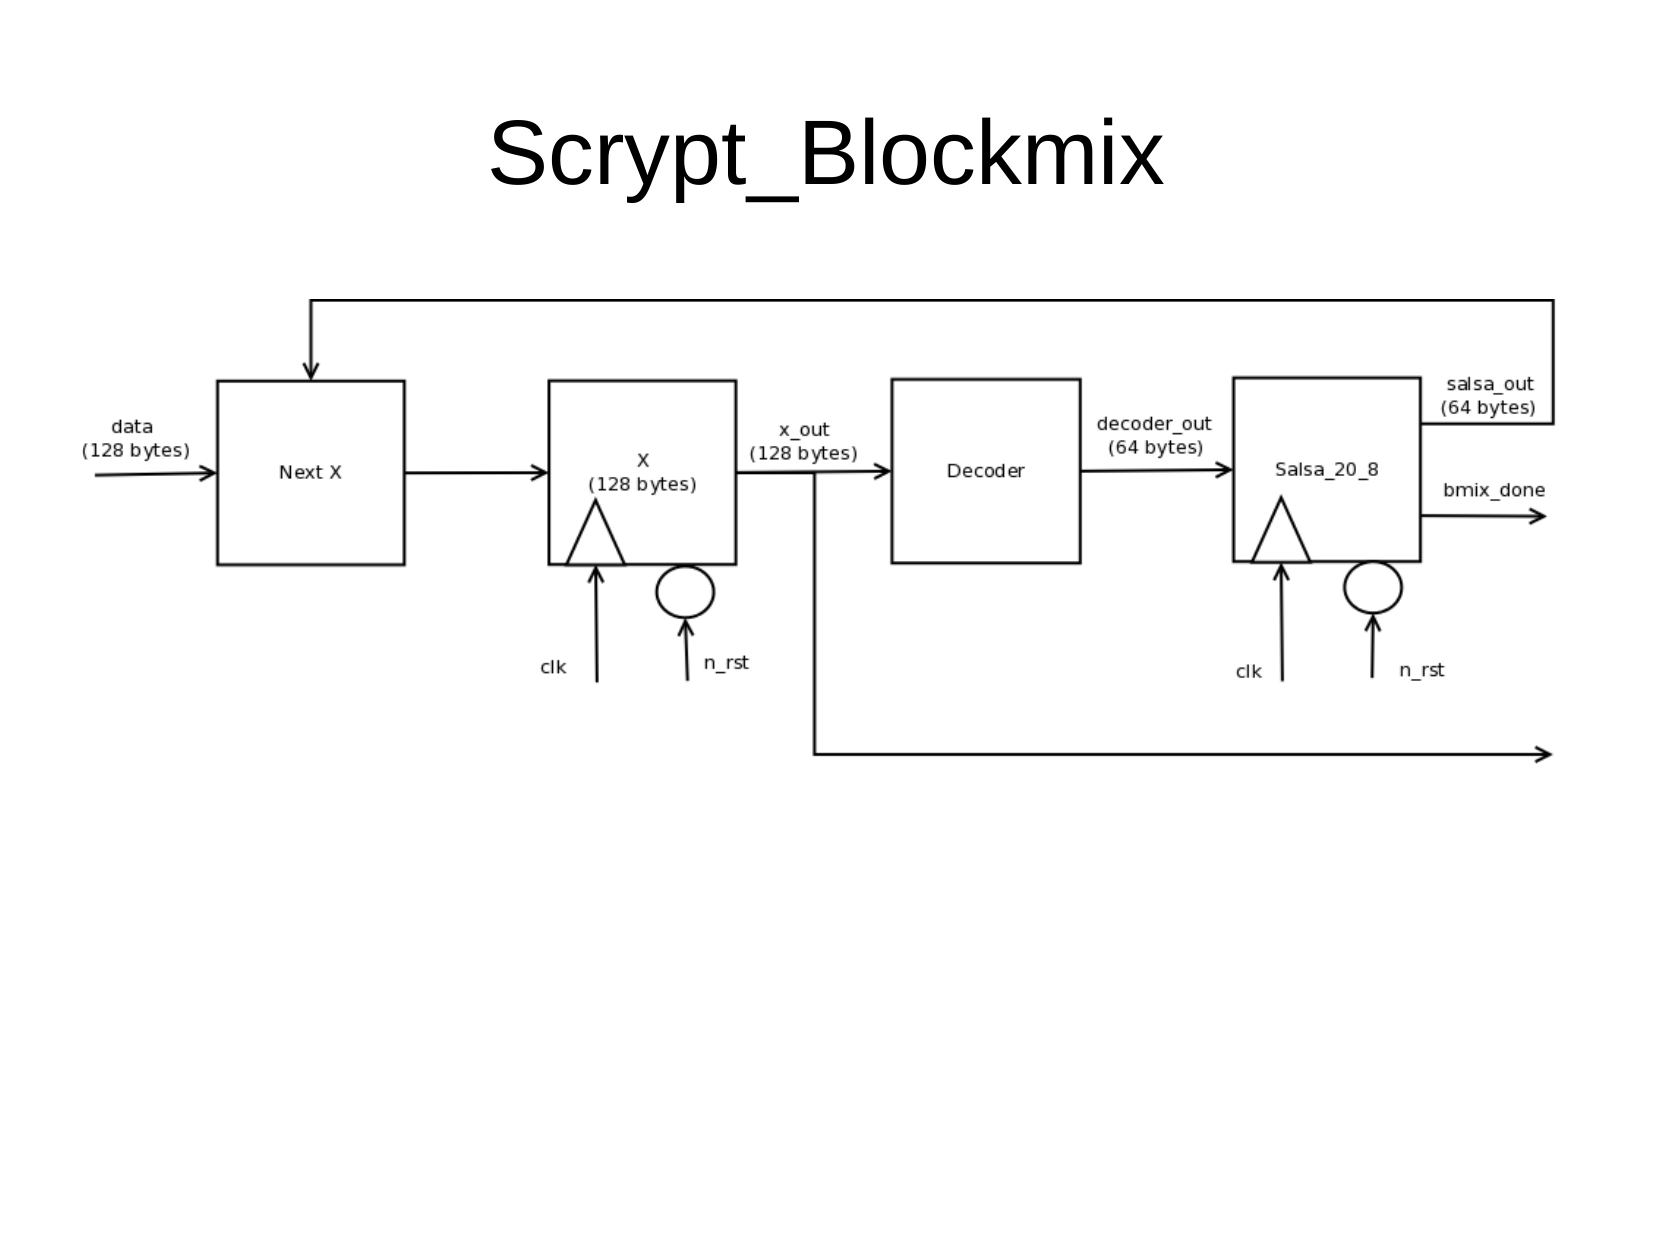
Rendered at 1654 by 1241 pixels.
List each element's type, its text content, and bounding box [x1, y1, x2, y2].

title Scrypt_Blockmix [82, 49, 1571, 257]
picture [82, 299, 1561, 766]
